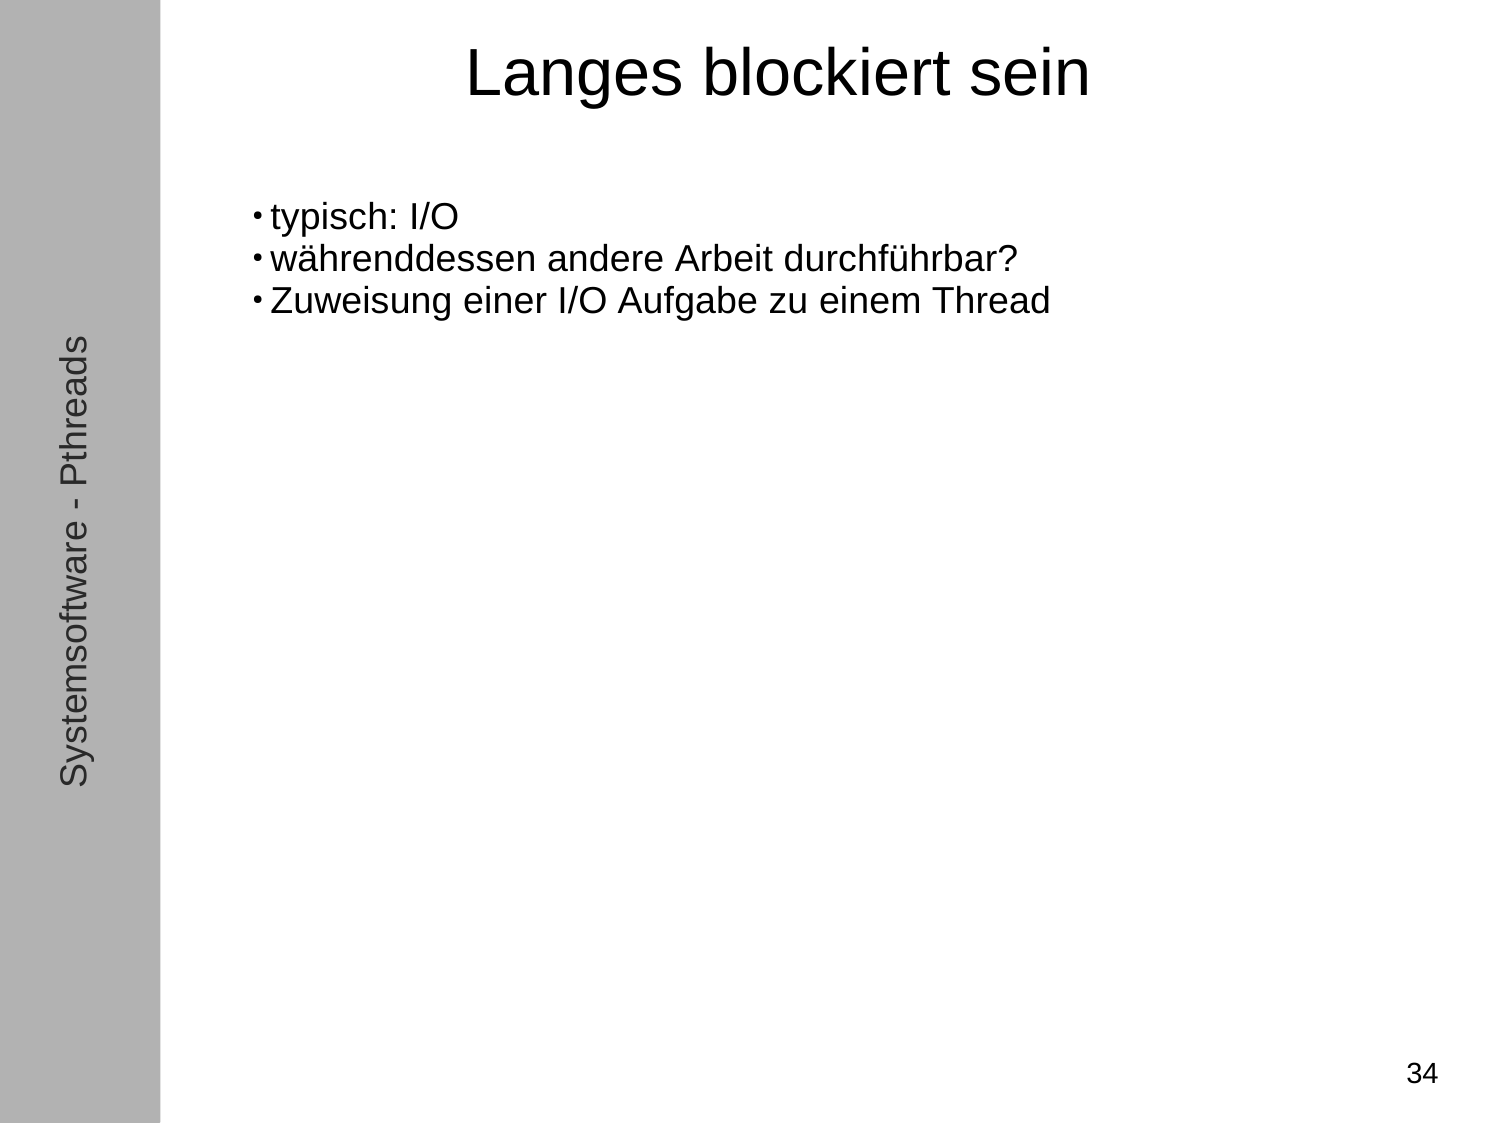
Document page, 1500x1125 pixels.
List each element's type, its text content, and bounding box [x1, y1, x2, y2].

text_box Langes blockiert sein [409, 27, 1148, 123]
text_box typisch: I/O währenddessen andere Arbeit durchführbar? Zuweisung einer I/O Aufgabe zu einem Thread [237, 187, 1448, 918]
text_box Systemsoftware - Pthreads [47, 1, 121, 1124]
text_box [0, 0, 160, 1123]
text_box <number> [1406, 1057, 1500, 1106]
